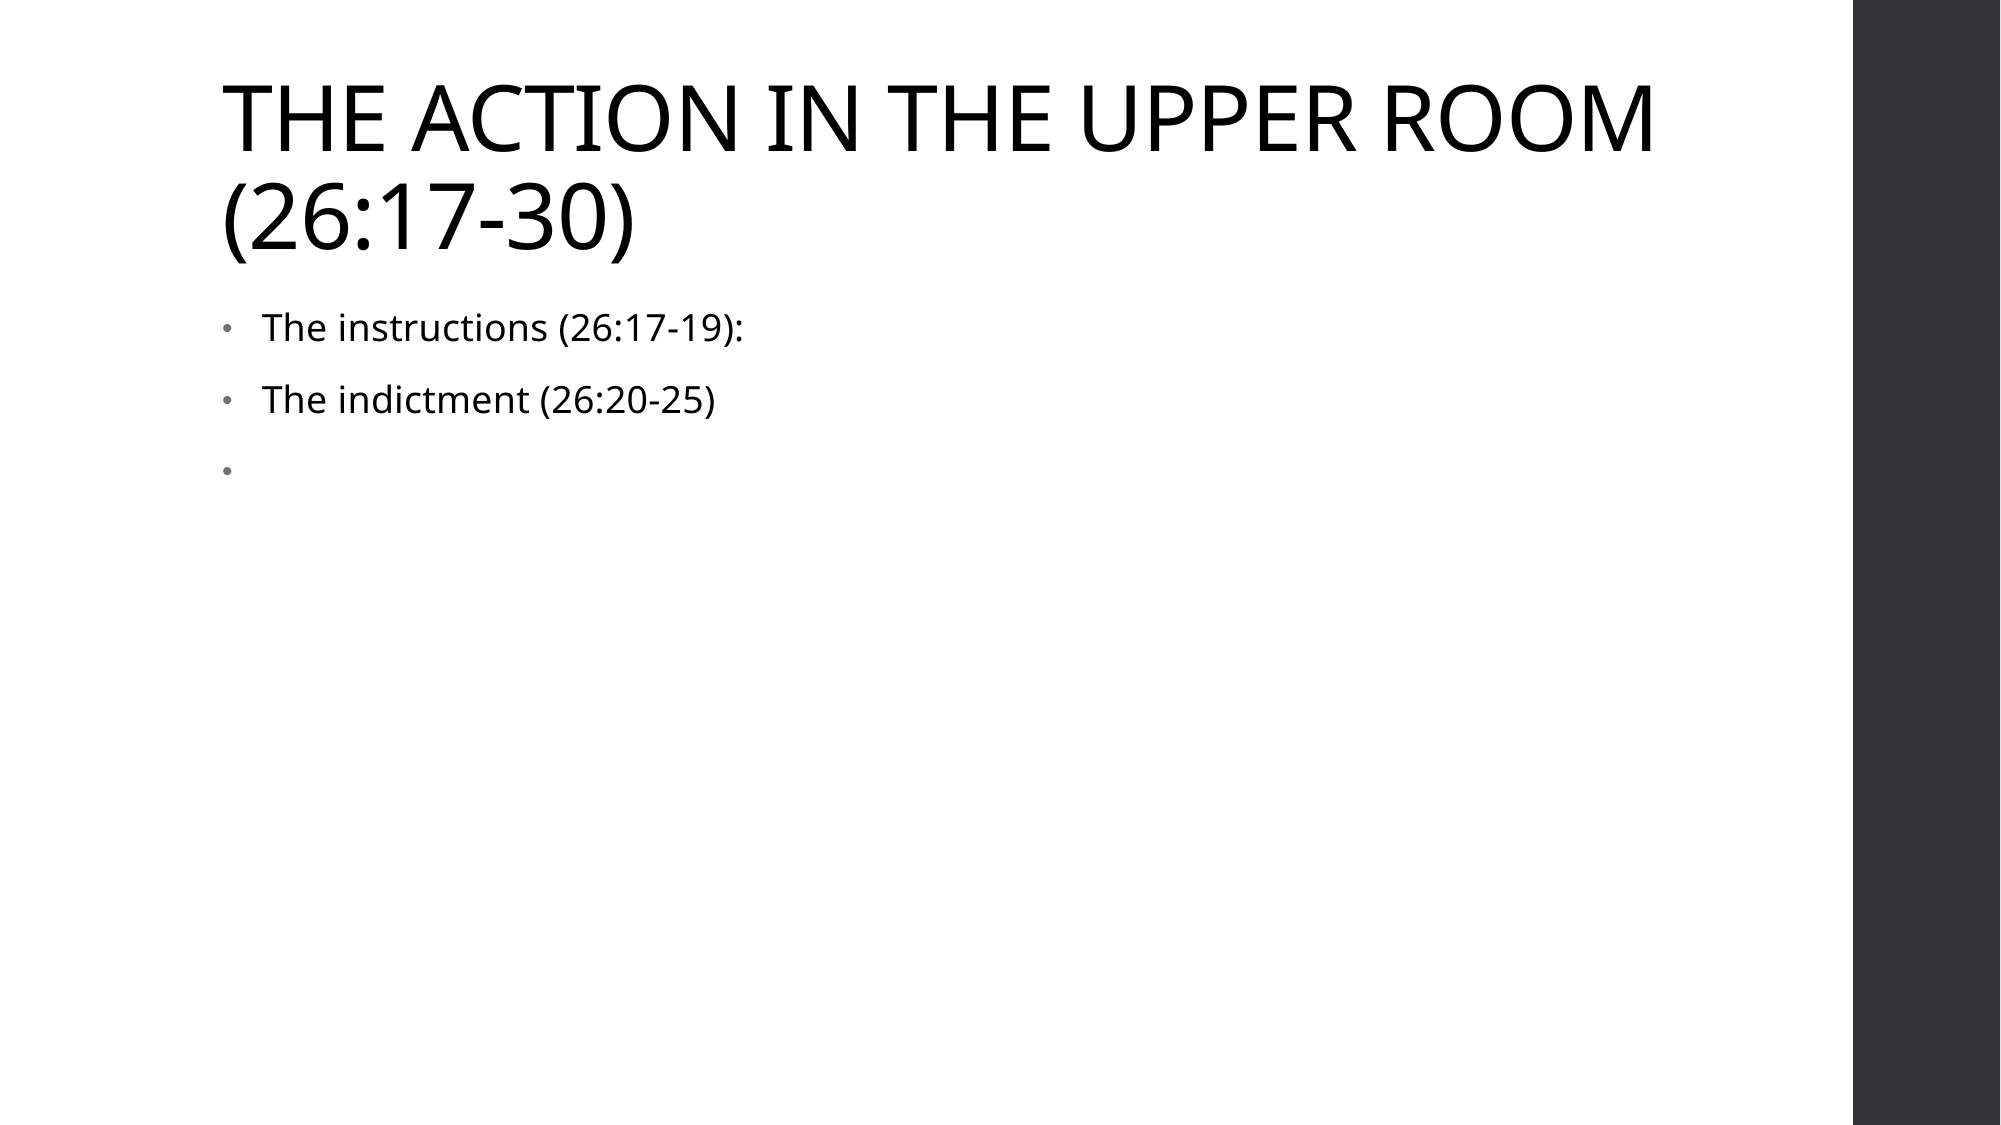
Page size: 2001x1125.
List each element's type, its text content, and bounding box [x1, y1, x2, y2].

list The instructions (26:17-19): The indictment (26:20-25) [206, 299, 1617, 1014]
title THE ACTION IN THE UPPER ROOM (26:17-30) [206, 60, 1797, 278]
